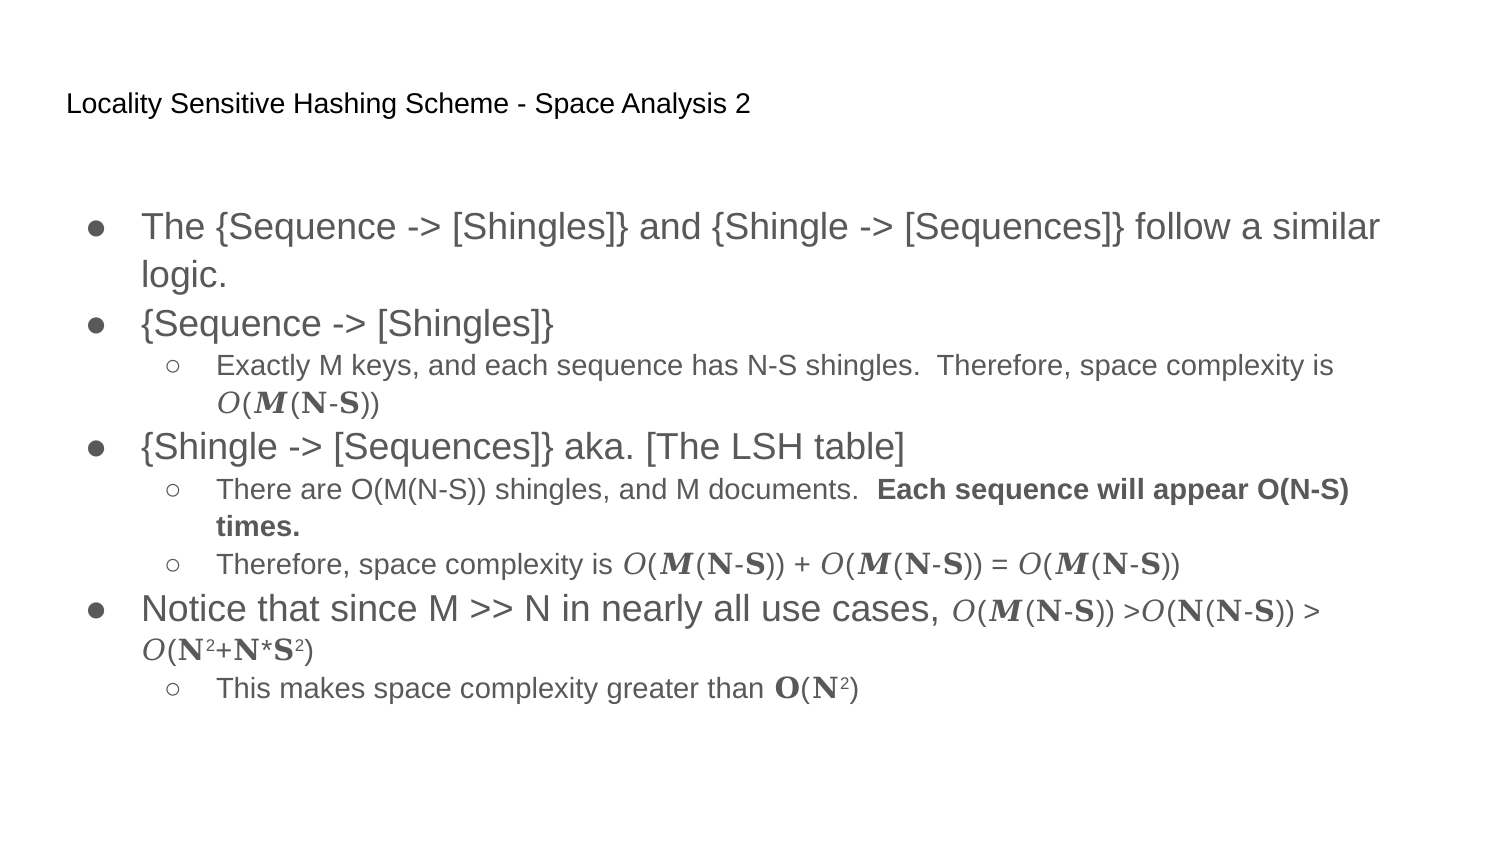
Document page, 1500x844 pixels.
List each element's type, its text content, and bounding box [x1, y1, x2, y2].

title Locality Sensitive Hashing Scheme - Space Analysis 2 [51, 72, 1449, 167]
list The {Sequence -> [Shingles]} and {Shingle -> [Sequences]} follow a similar logic. {Sequence -> [Shingles]} Exactly M keys, and each sequence has N-S shingles. Therefore, space complexity is 𝑂(𝑴(𝐍-𝐒)) {Shingle -> [Sequences]} aka. [The LSH table] There are O(M(N-S)) shingles, and M documents. Each sequence will appear O(N-S) times. Therefore, space complexity is 𝑂(𝑴(𝐍-𝐒)) + 𝑂(𝑴(𝐍-𝐒)) = 𝑂(𝑴(𝐍-𝐒)) Notice that since M >> N in nearly all use cases, 𝑂(𝑴(𝐍-𝐒)) >𝑂(𝐍(𝐍-𝐒)) > 𝑂(𝐍2+𝐍*𝐒2) This makes space complexity greater than 𝐎(𝐍2) [51, 184, 1449, 750]
